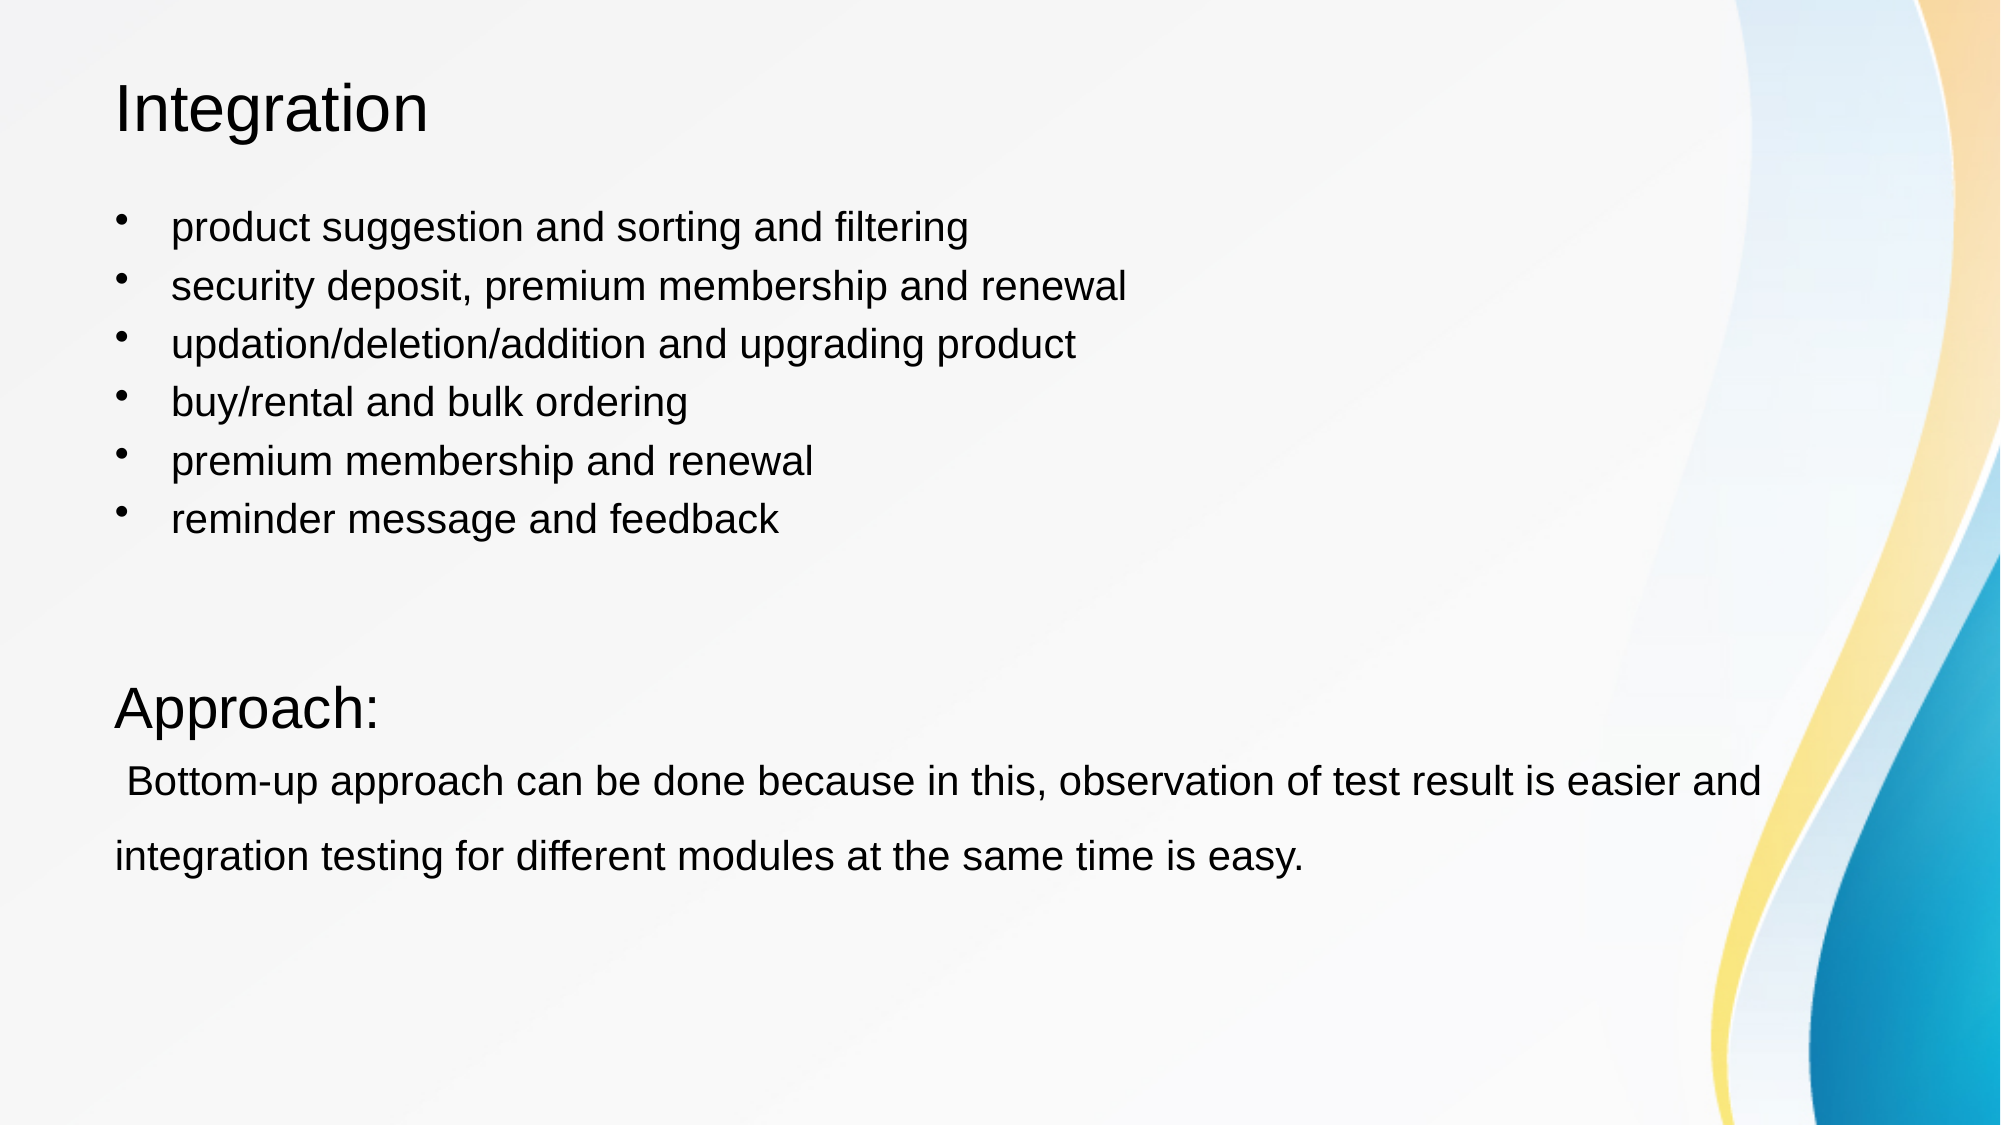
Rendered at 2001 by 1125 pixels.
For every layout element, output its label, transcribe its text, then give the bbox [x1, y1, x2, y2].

picture [0, 0, 2001, 1125]
title Integration [99, 31, 1900, 178]
list product suggestion and sorting and filtering security deposit, premium membership and renewal updation/deletion/addition and upgrading product buy/rental and bulk ordering premium membership and renewal reminder message and feedback Approach: Bottom-up approach can be done because in this, observation of test result is easier and integration testing for different modules at the same time is easy. [99, 192, 1900, 1006]
